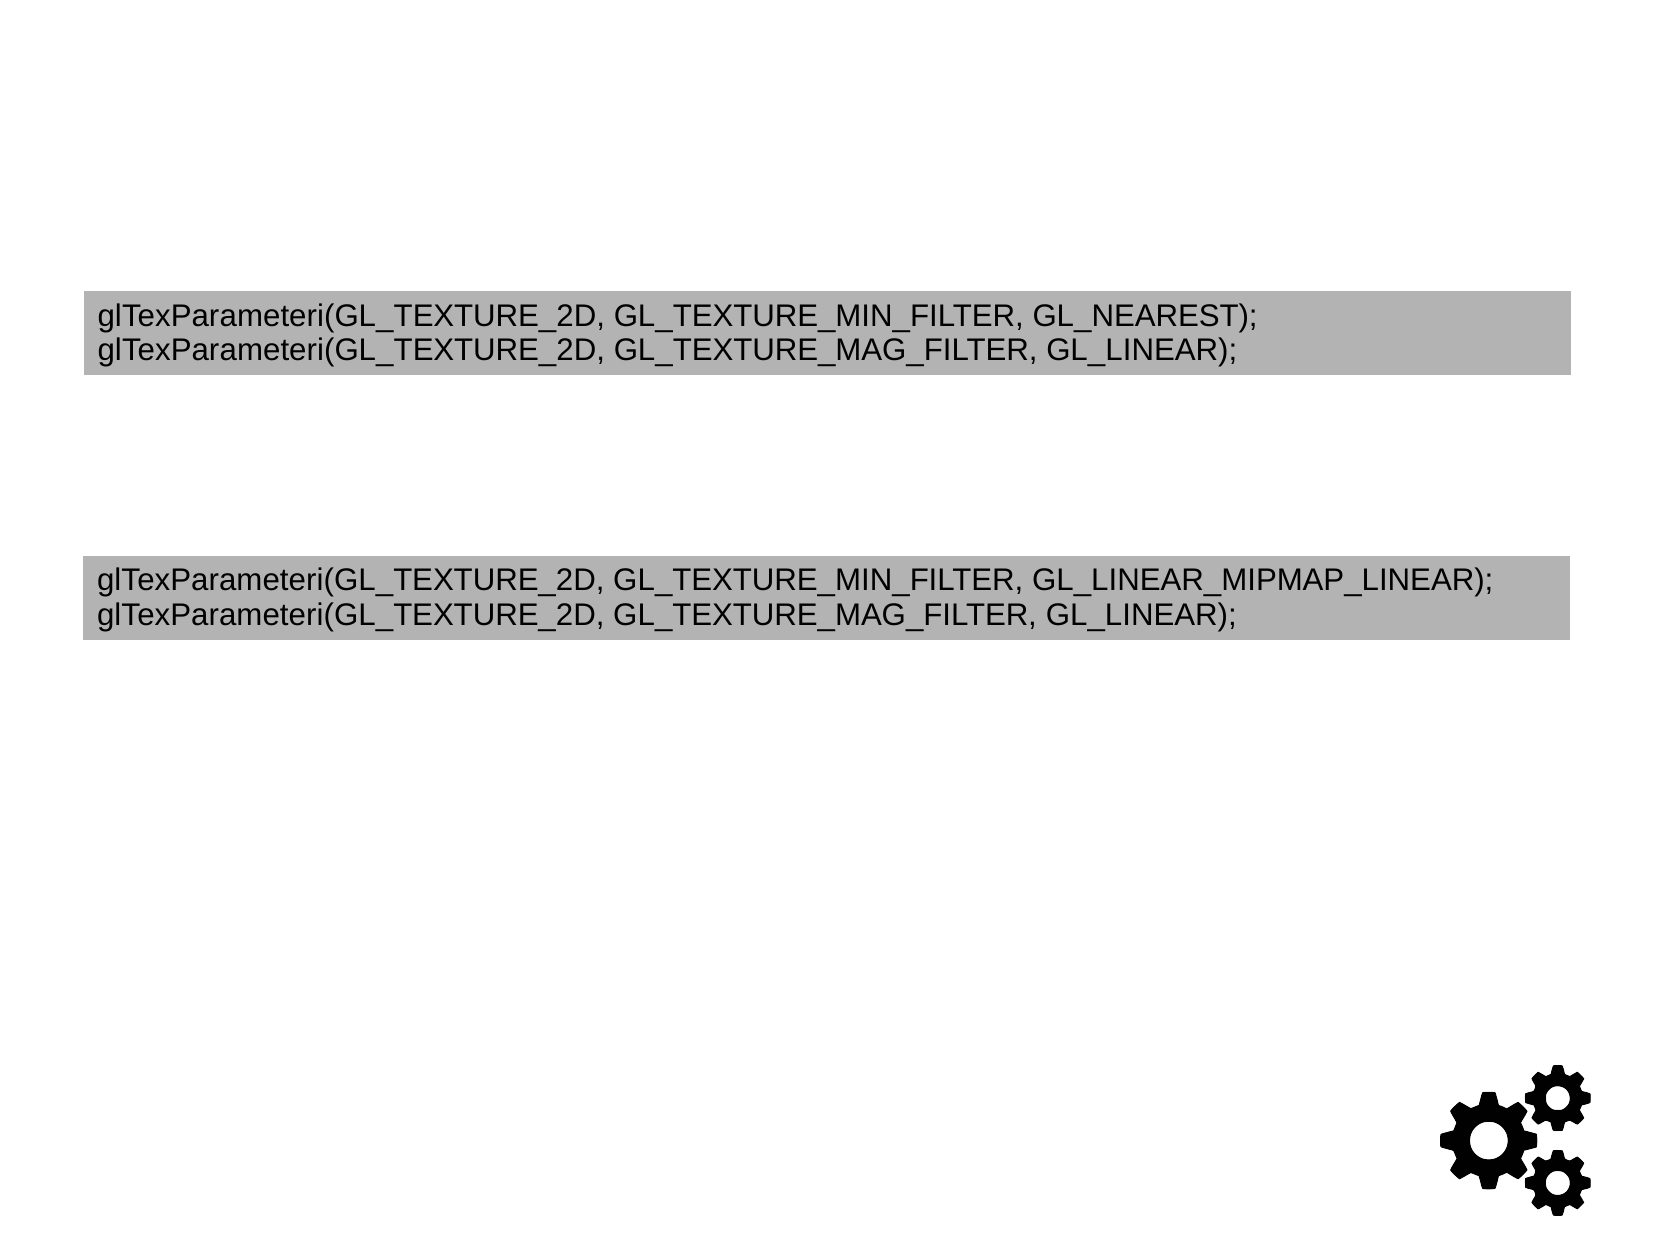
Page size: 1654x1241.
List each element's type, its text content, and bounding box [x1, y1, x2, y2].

table_header glTexParameteri(GL_TEXTURE_2D, GL_TEXTURE_MIN_FILTER, GL_NEAREST); glTexParameteri(GL_TEXTURE_2D, GL_TEXTURE_MAG_FILTER, GL_LINEAR); [84, 291, 1571, 375]
picture [1440, 1065, 1591, 1216]
table_header glTexParameteri(GL_TEXTURE_2D, GL_TEXTURE_MIN_FILTER, GL_LINEAR_MIPMAP_LINEAR); glTexParameteri(GL_TEXTURE_2D, GL_TEXTURE_MAG_FILTER, GL_LINEAR); [83, 556, 1570, 640]
